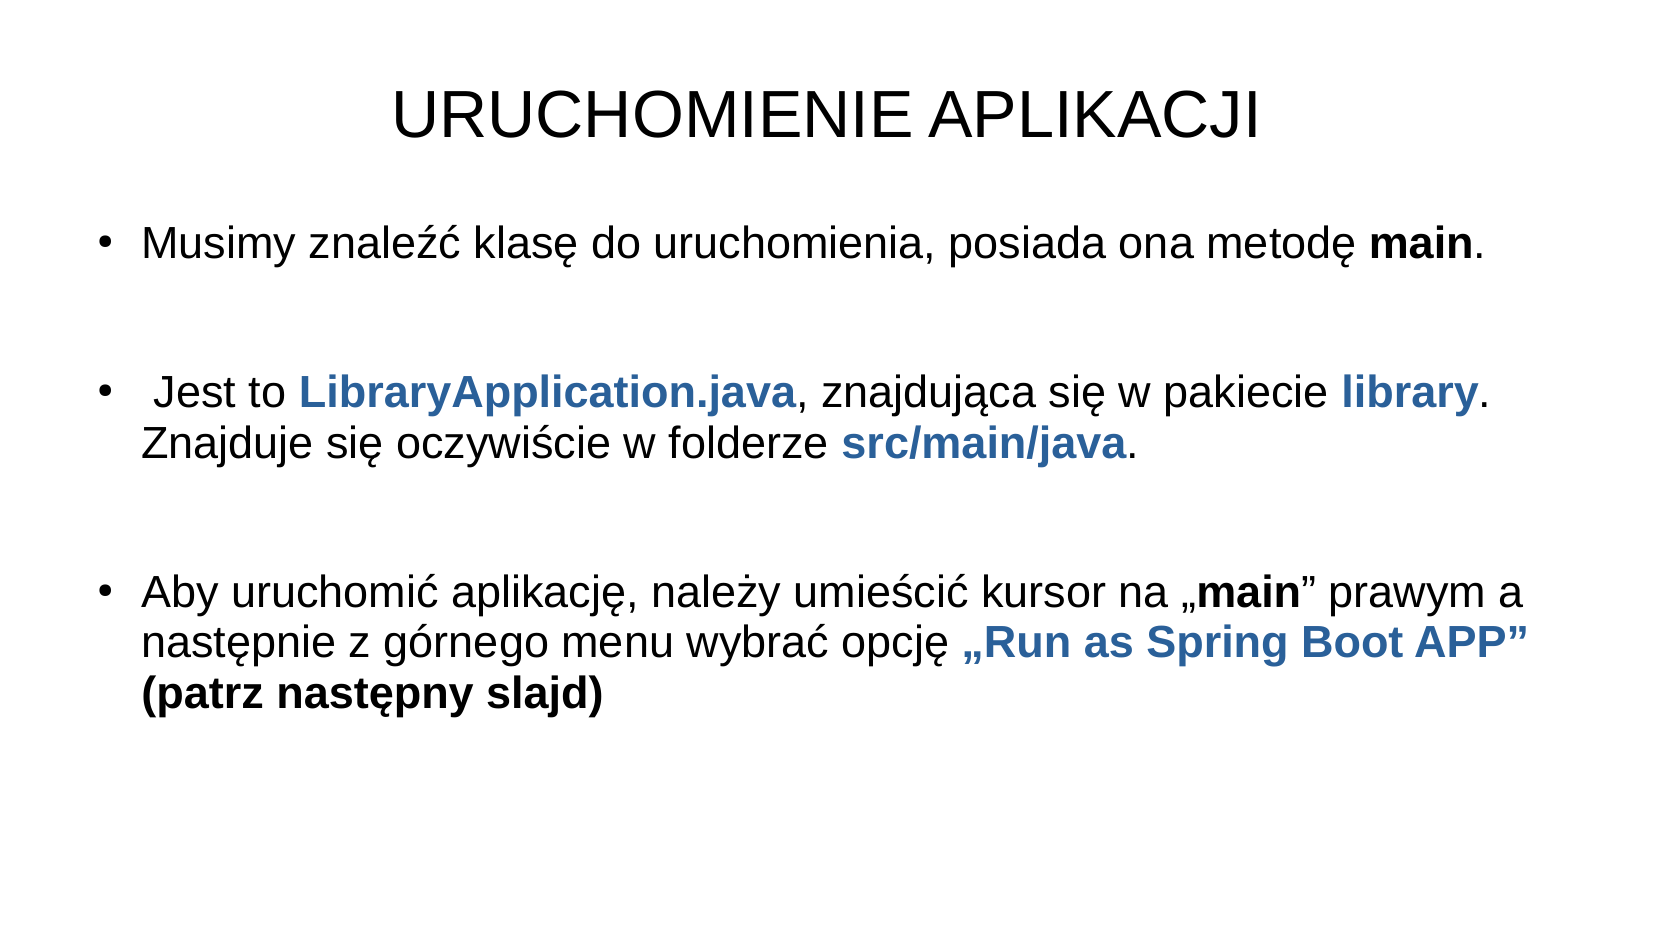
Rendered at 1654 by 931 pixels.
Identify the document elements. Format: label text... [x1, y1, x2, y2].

list Musimy znaleźć klasę do uruchomienia, posiada ona metodę main. Jest to LibraryApplication.java, znajdująca się w pakiecie library. Znajduje się oczywiście w folderze src/main/java. Aby uruchomić aplikację, należy umieścić kursor na „main” prawym a następnie z górnego menu wybrać opcję „Run as Spring Boot APP” (patrz następny slajd) [82, 217, 1571, 758]
title URUCHOMIENIE APLIKACJI [29, 30, 1625, 199]
